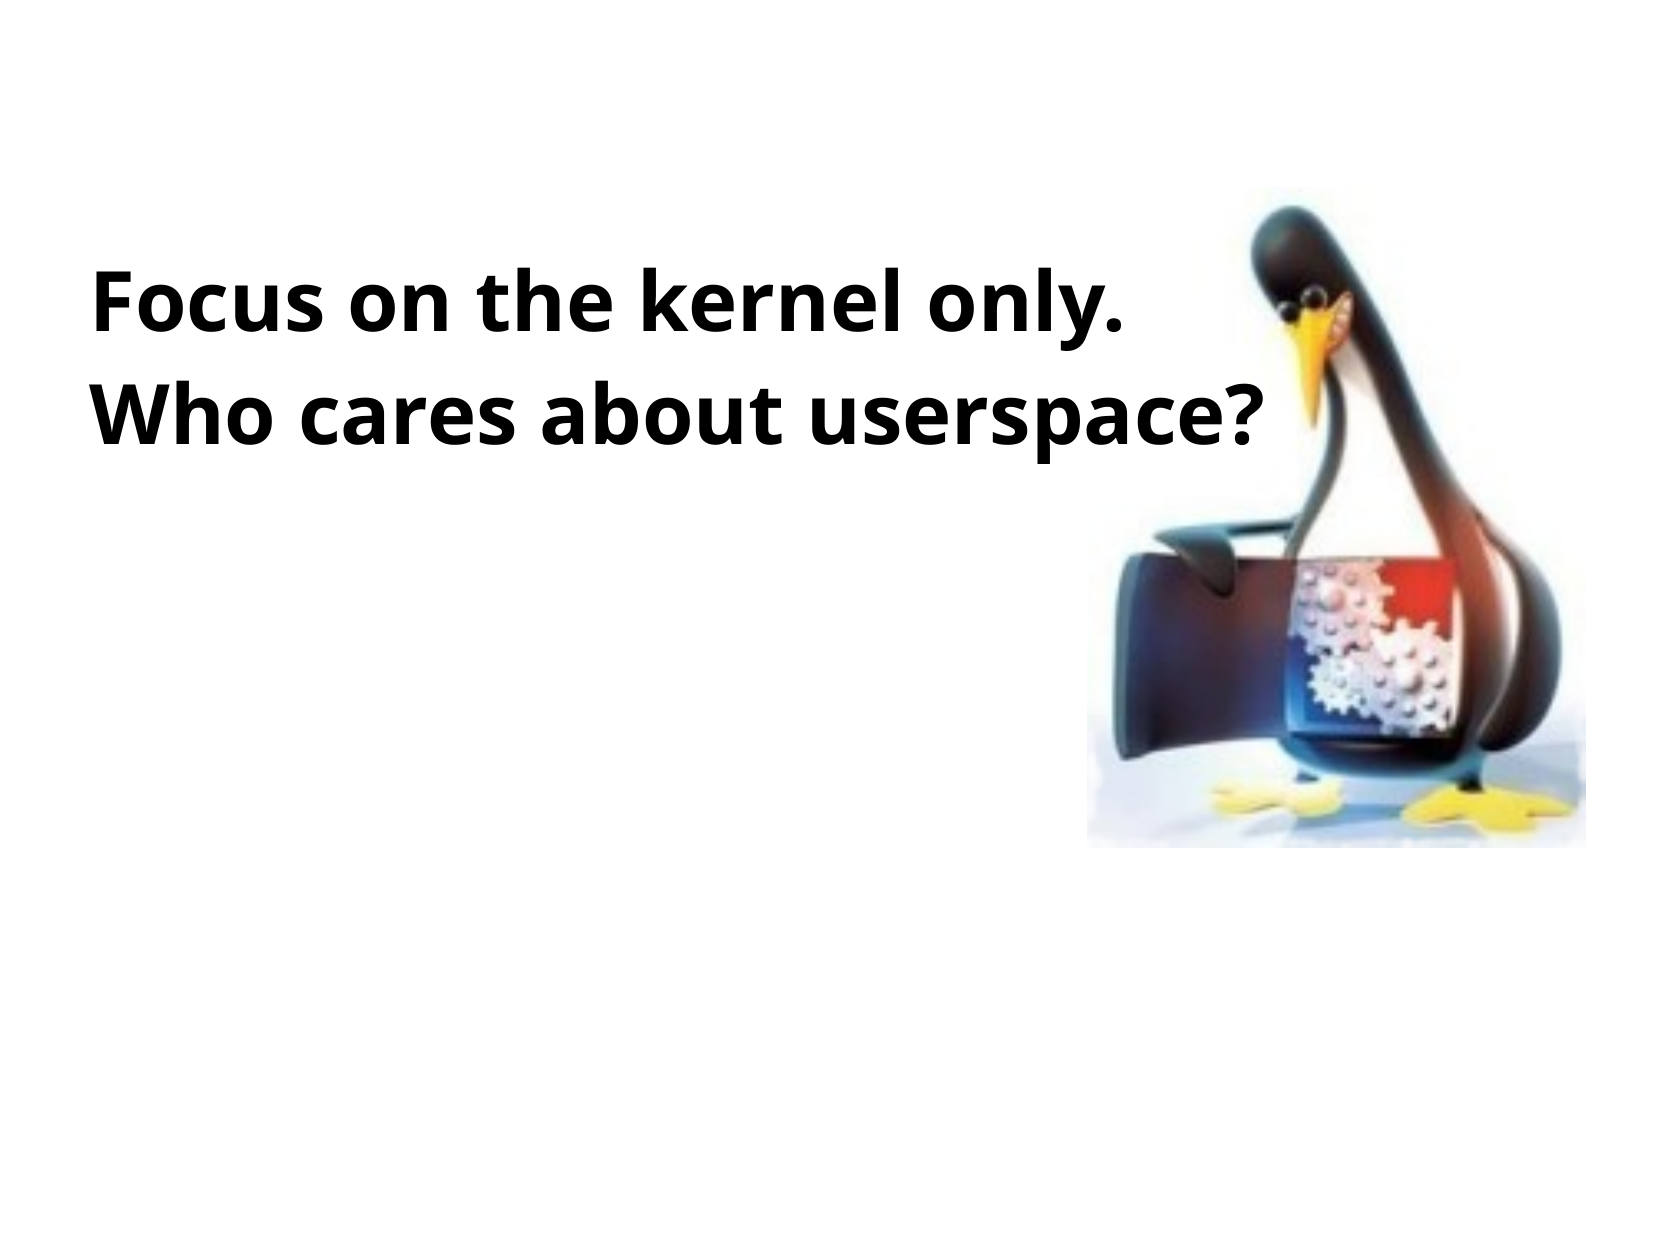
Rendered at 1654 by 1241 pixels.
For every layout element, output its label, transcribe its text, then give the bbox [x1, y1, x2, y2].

picture [1197, 407, 1210, 416]
text_box Focus on the kernel only. Who cares about userspace? [75, 235, 1197, 451]
picture [1087, 187, 1586, 848]
